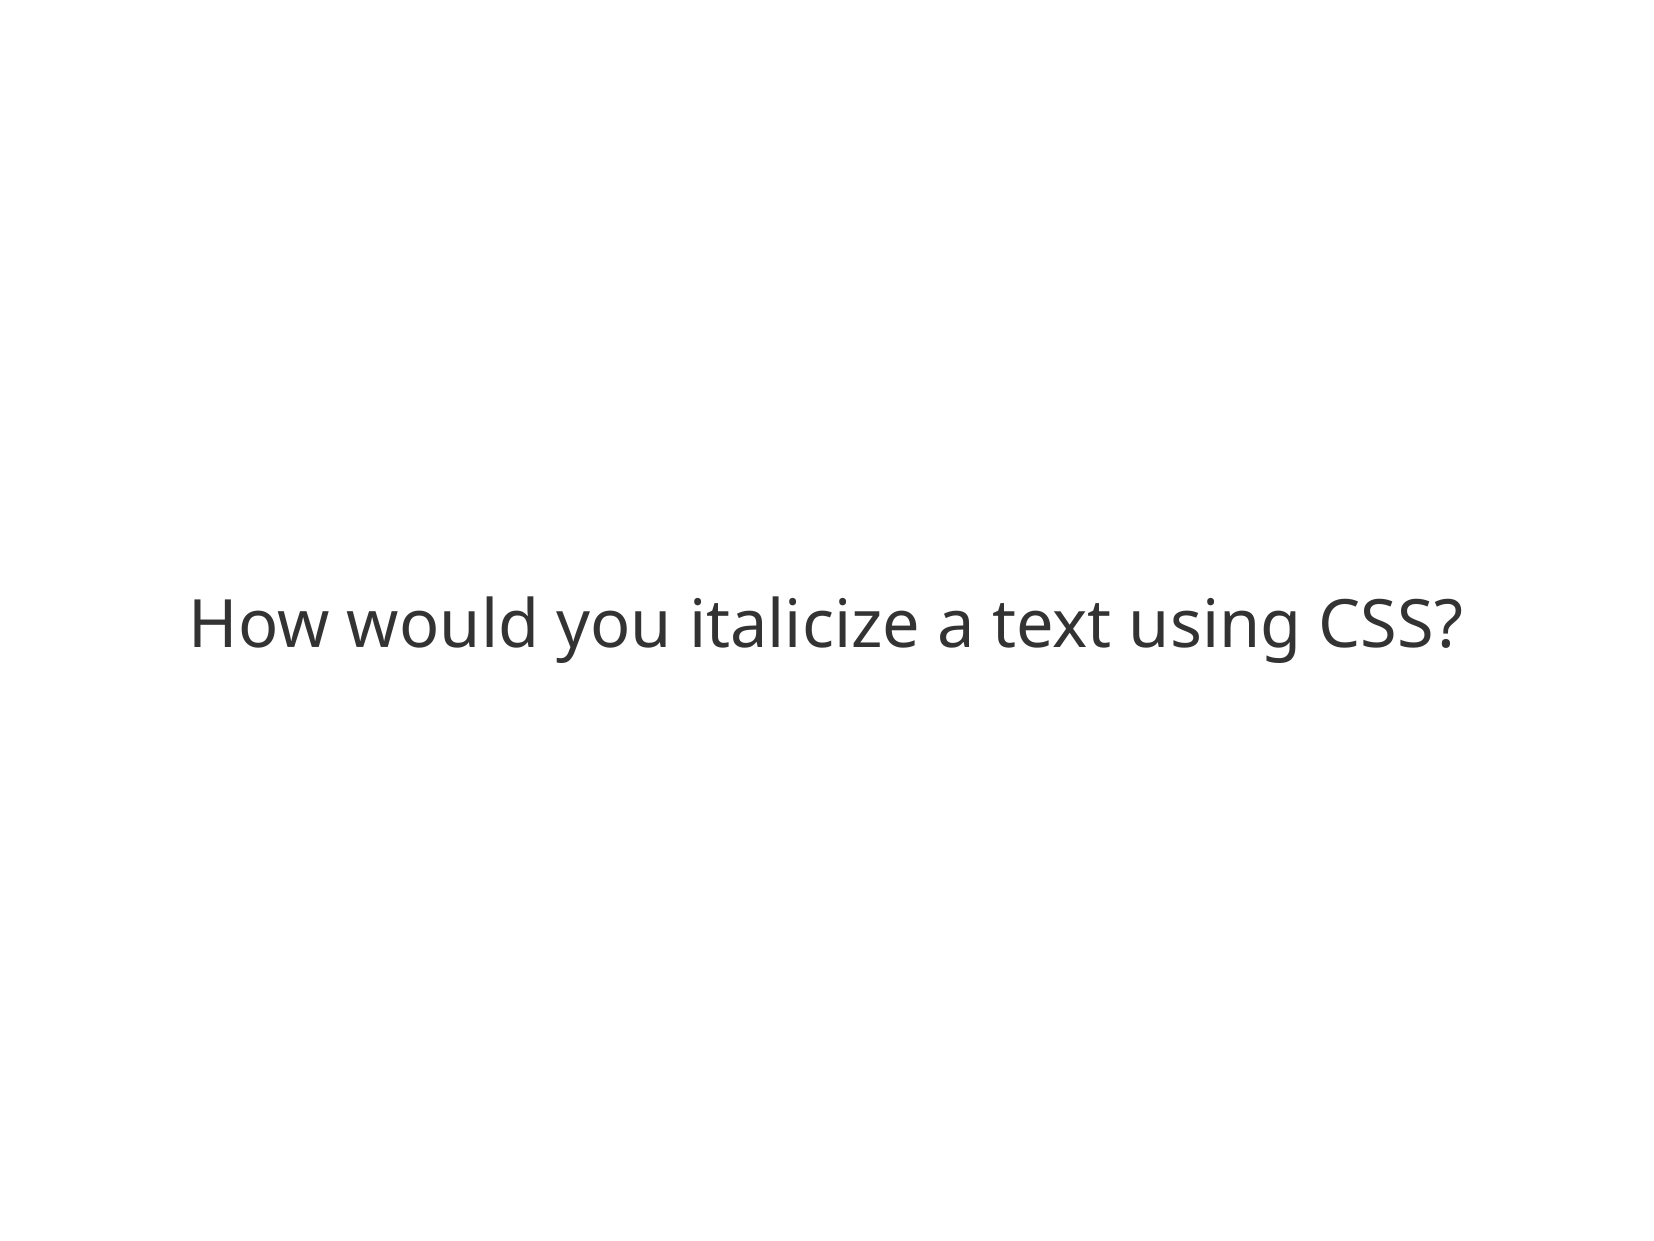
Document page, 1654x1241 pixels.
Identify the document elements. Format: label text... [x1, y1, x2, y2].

subtitle How would you italicize a text using CSS? [82, 49, 1571, 1193]
